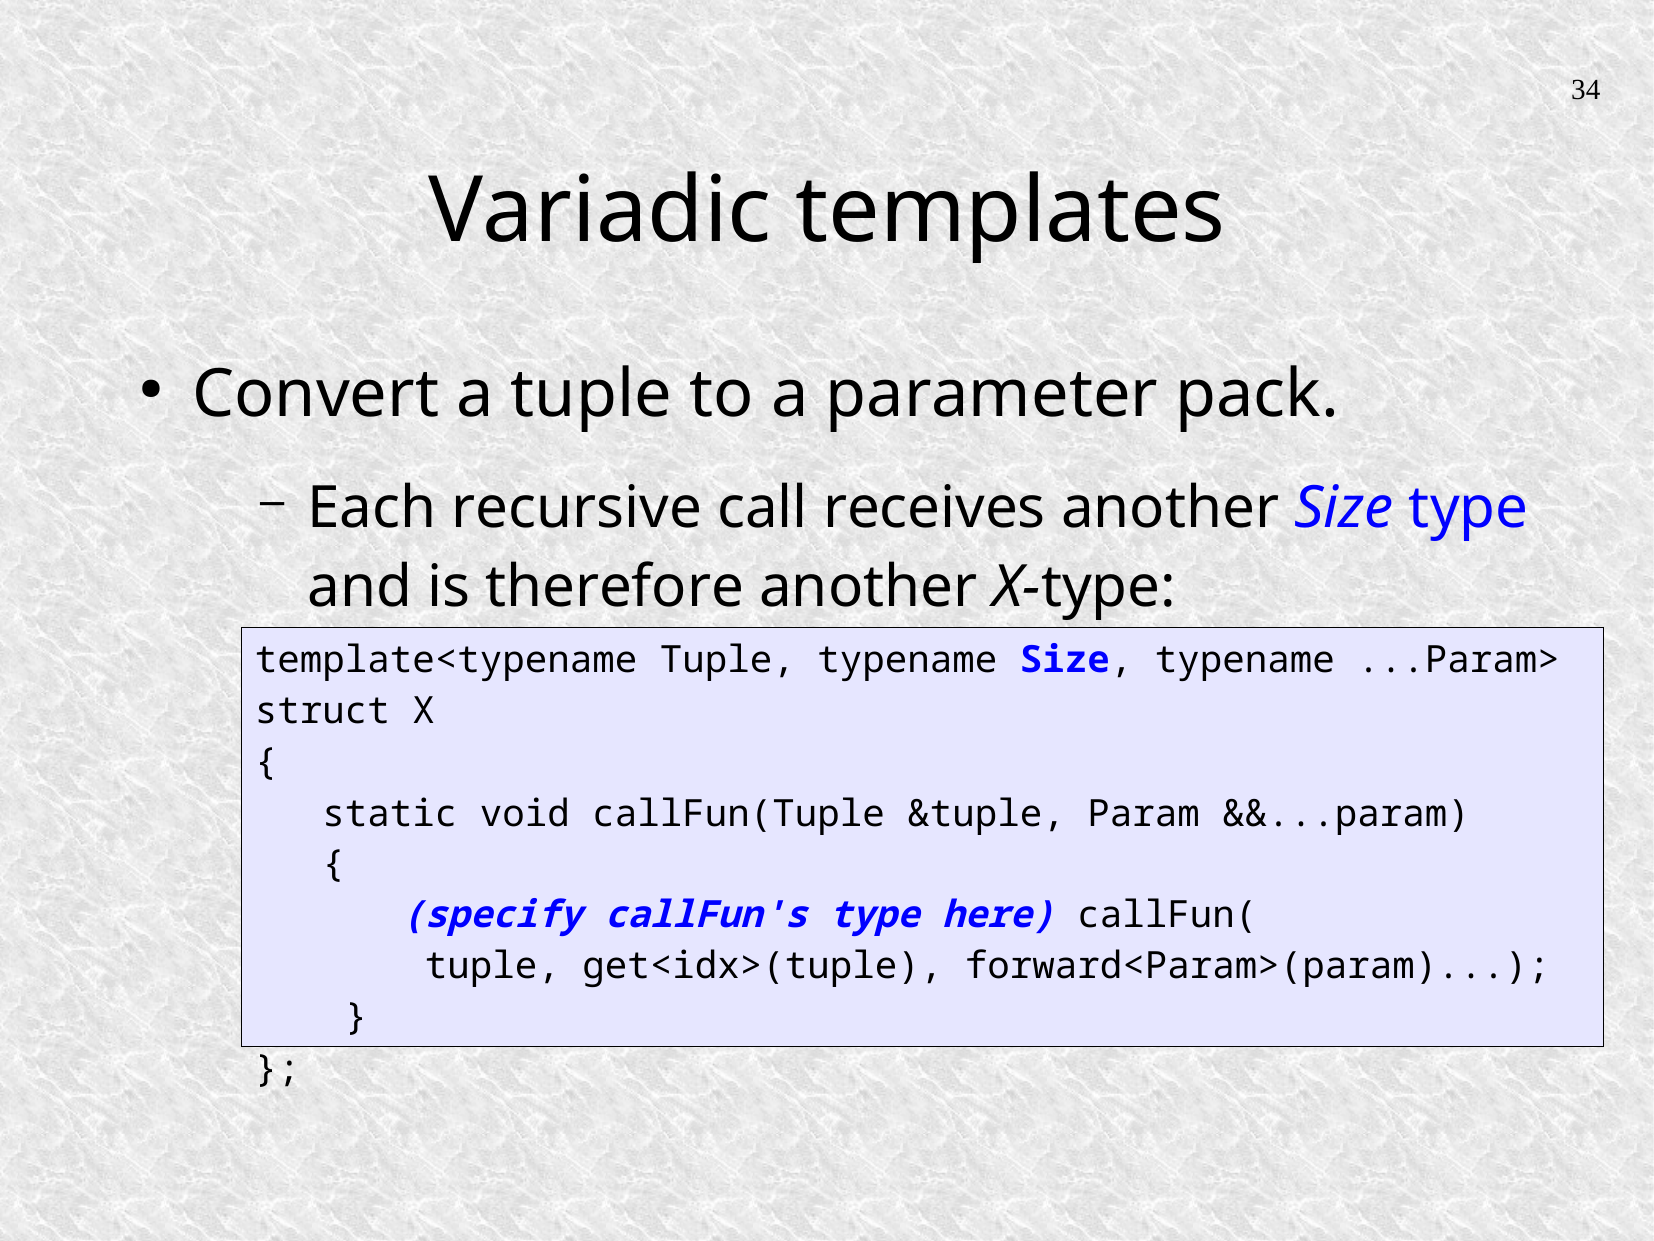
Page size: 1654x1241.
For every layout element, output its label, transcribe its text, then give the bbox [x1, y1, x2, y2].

picture [0, 0, 1654, 1241]
list Convert a tuple to a parameter pack. Each recursive call receives another Size type and is therefore another X-type: [121, 344, 1534, 1127]
title Variadic templates [121, 102, 1534, 311]
text_box template<typename Tuple, typename Size, typename ...Param> struct X { static void callFun(Tuple &tuple, Param &&...param) { (specify callFun's type here) callFun( tuple, get<idx>(tuple), forward<Param>(param)...); } }; [254, 632, 1644, 1071]
text_box [241, 627, 1604, 1047]
